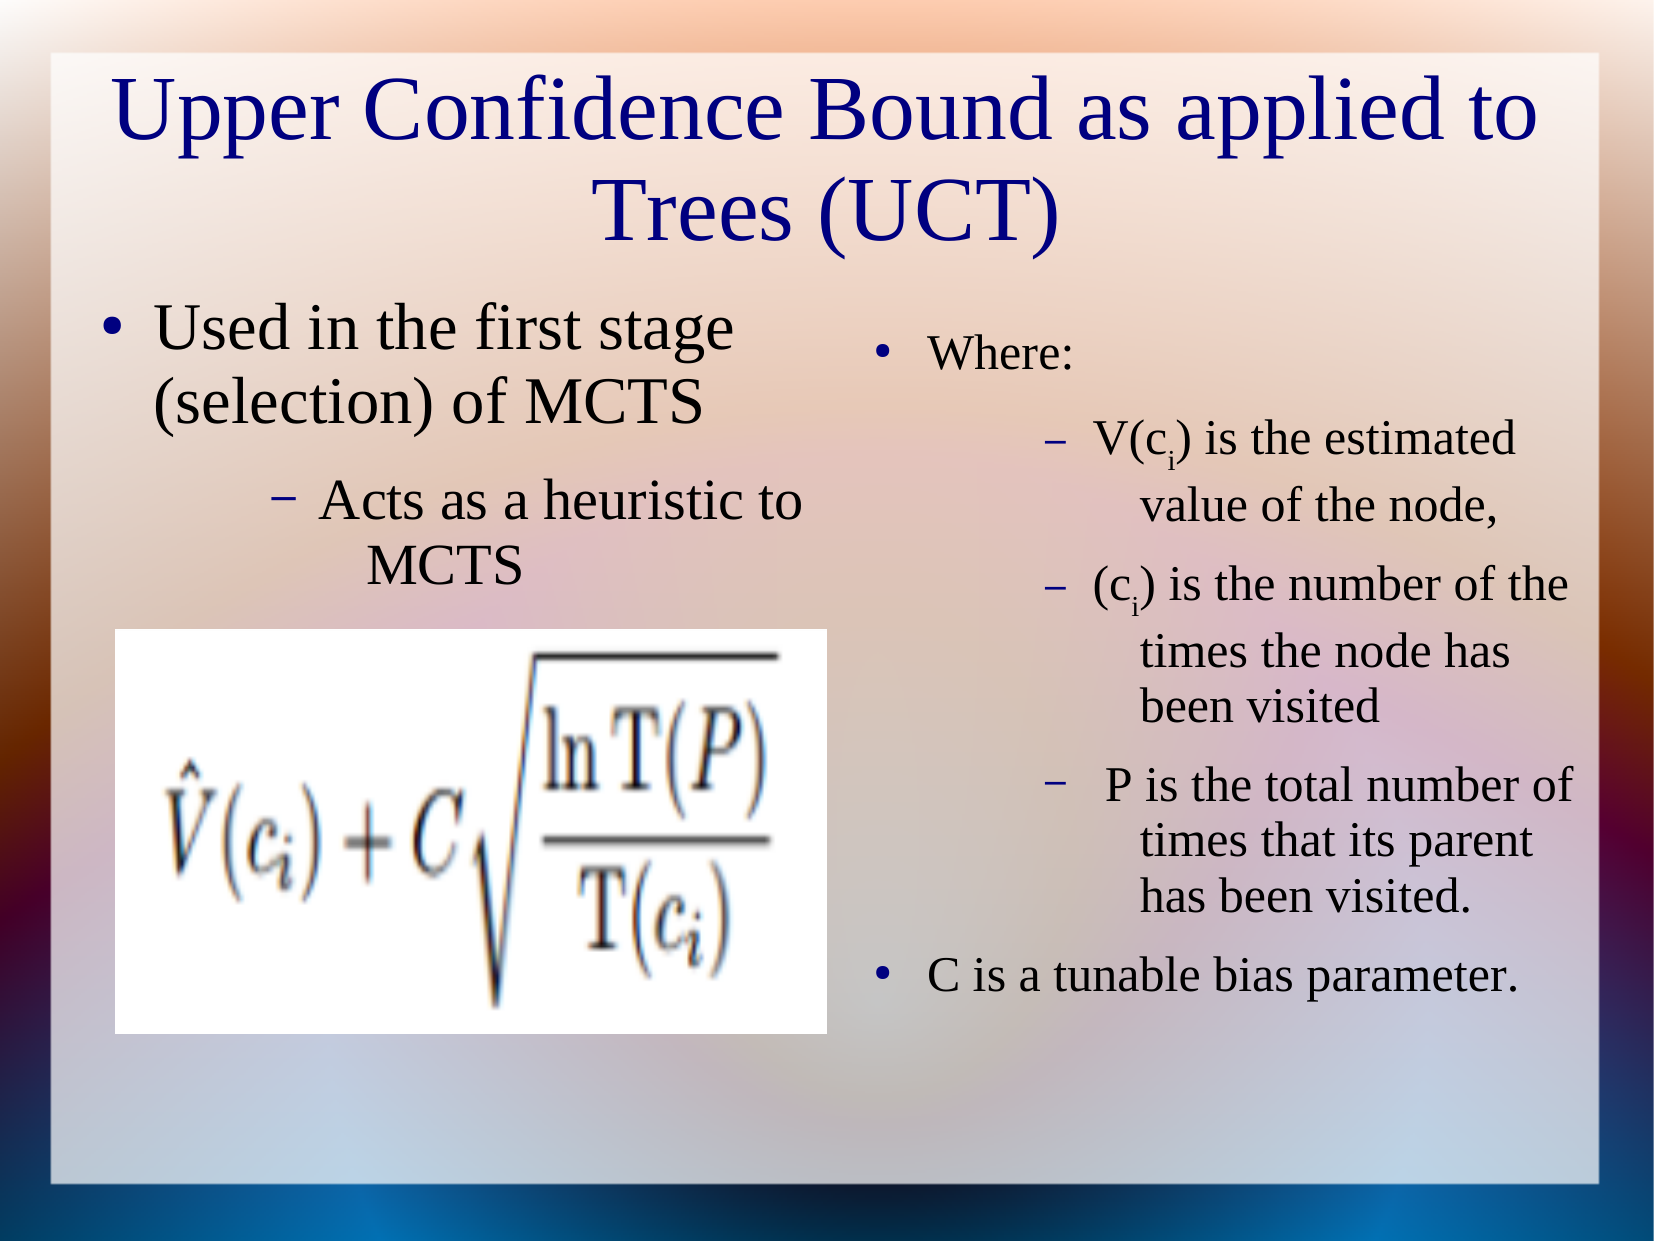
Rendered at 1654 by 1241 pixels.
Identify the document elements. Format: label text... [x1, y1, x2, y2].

picture [0, 0, 1654, 1241]
list Where: V(ci) is the estimated value of the node, (ci) is the number of the times the node has been visited P is the total number of times that its parent has been visited. C is a tunable bias parameter. [856, 324, 1583, 1157]
title Upper Confidence Bound as applied to Trees (UCT) [82, 55, 1571, 263]
list Used in the first stage (selection) of MCTS Acts as a heuristic to MCTS [82, 290, 809, 645]
